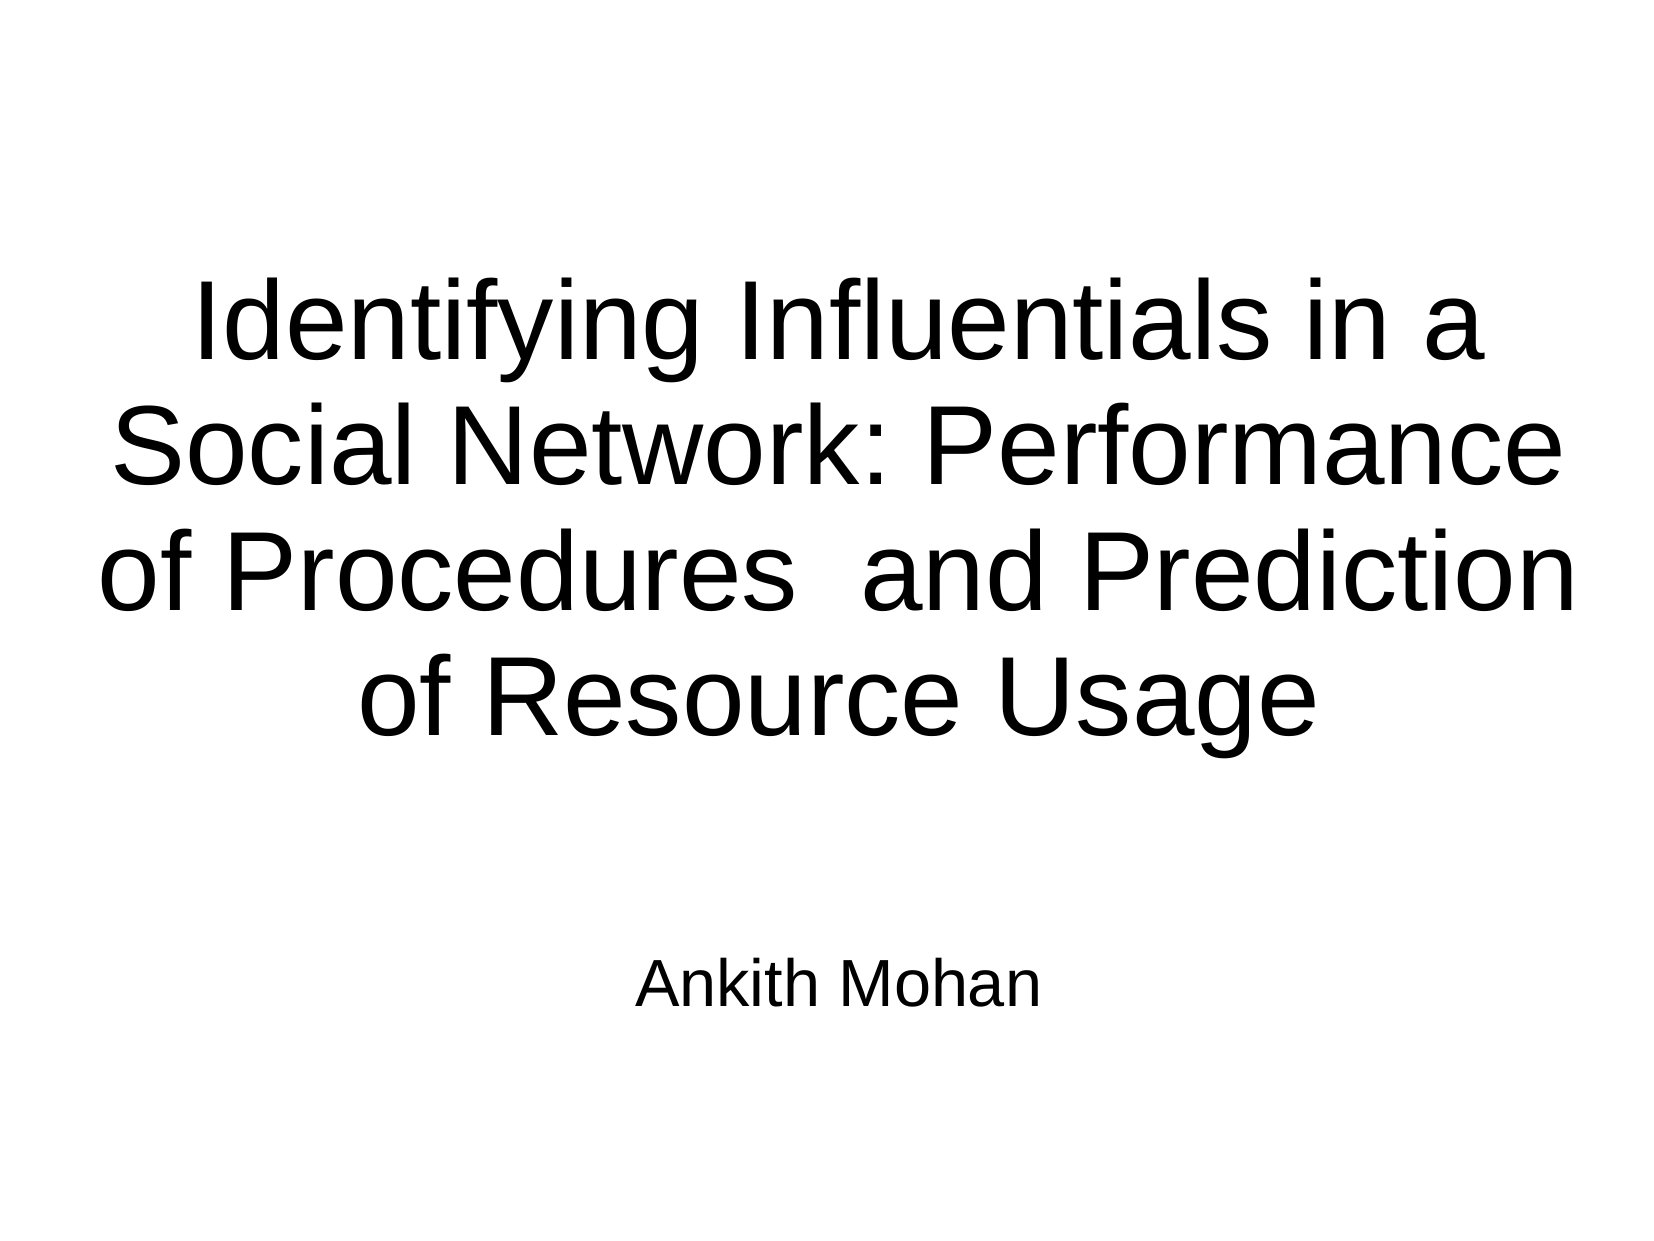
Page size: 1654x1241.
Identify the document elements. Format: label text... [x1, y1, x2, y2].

subtitle Identifying Influentials in a Social Network: Performance of Procedures and Prediction of Resource Usage Ankith Mohan [94, 159, 1583, 1119]
